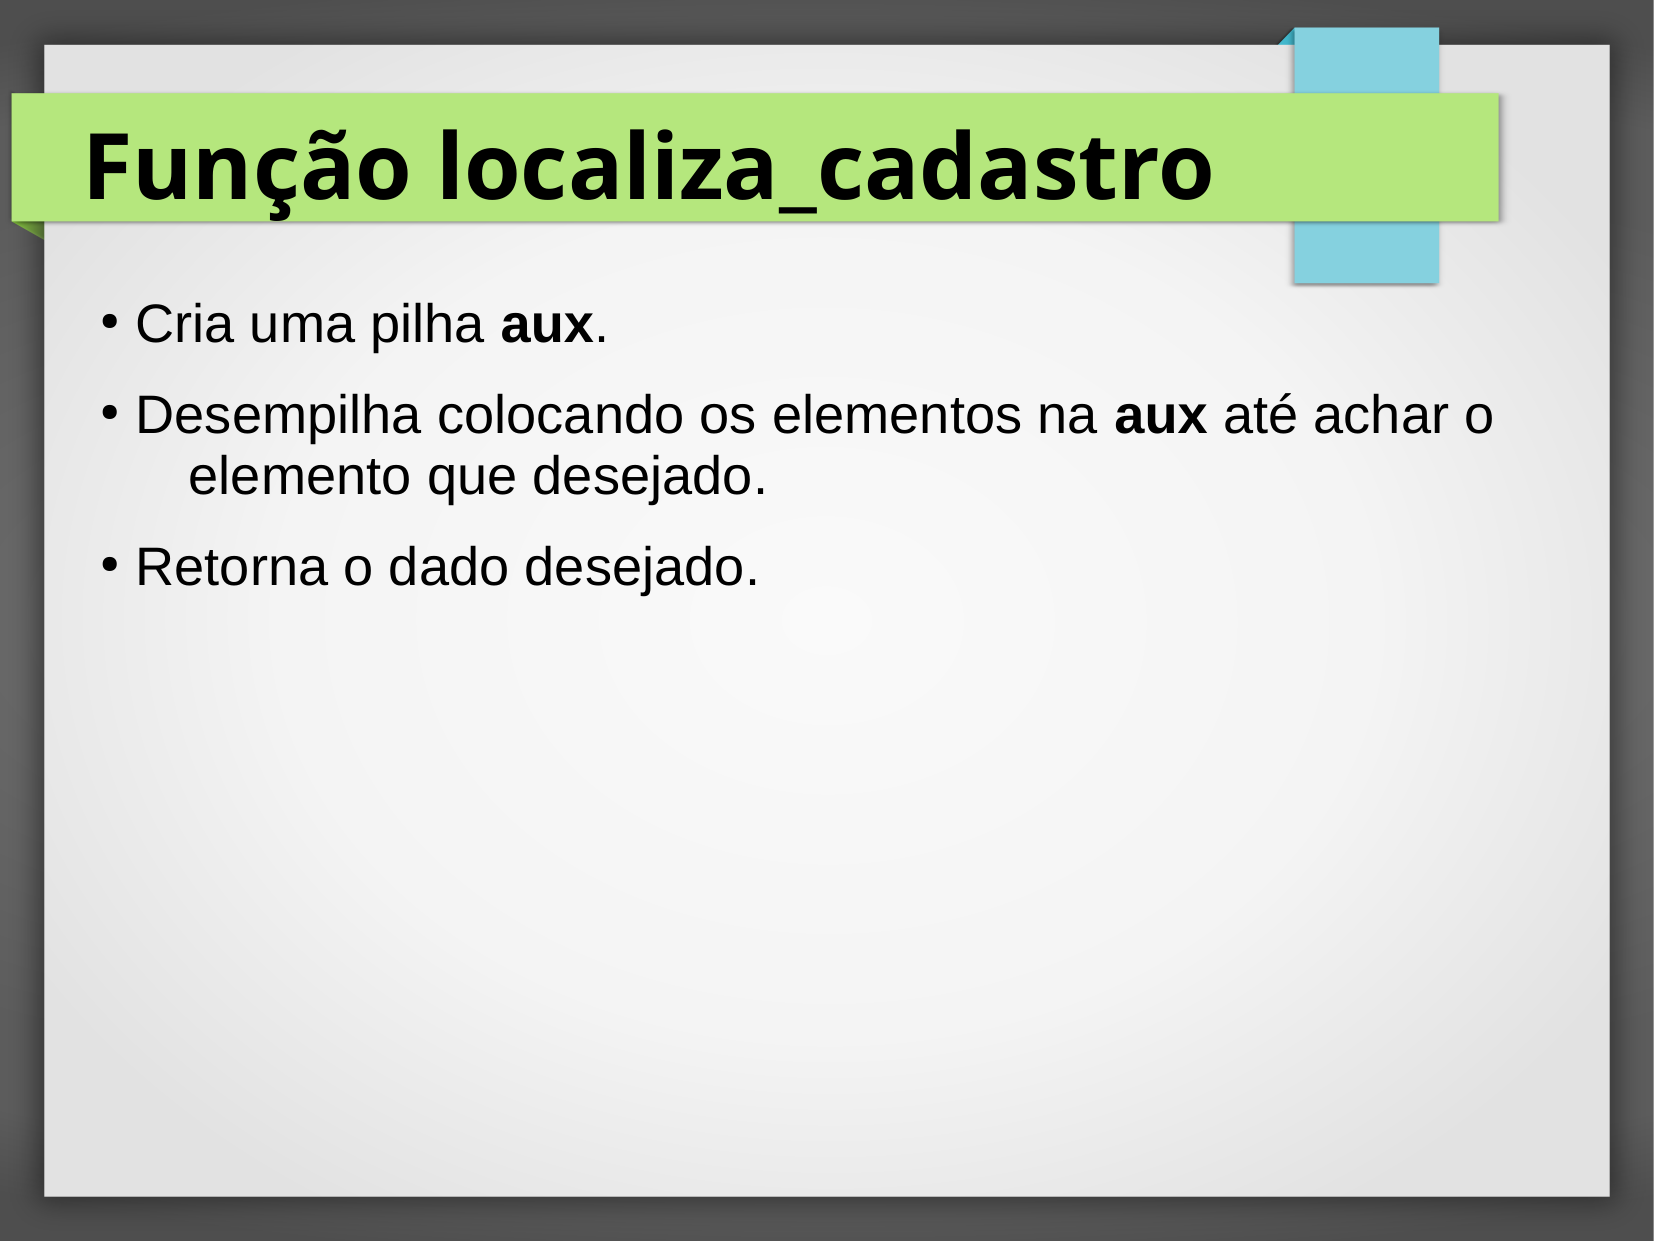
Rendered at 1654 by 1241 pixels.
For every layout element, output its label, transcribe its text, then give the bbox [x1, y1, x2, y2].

list Cria uma pilha aux. Desempilha colocando os elementos na aux até achar o elemento que desejado. Retorna o dado desejado. [82, 290, 1571, 1010]
title Função localiza_cadastro [82, 49, 1571, 257]
picture [0, 0, 1654, 1241]
